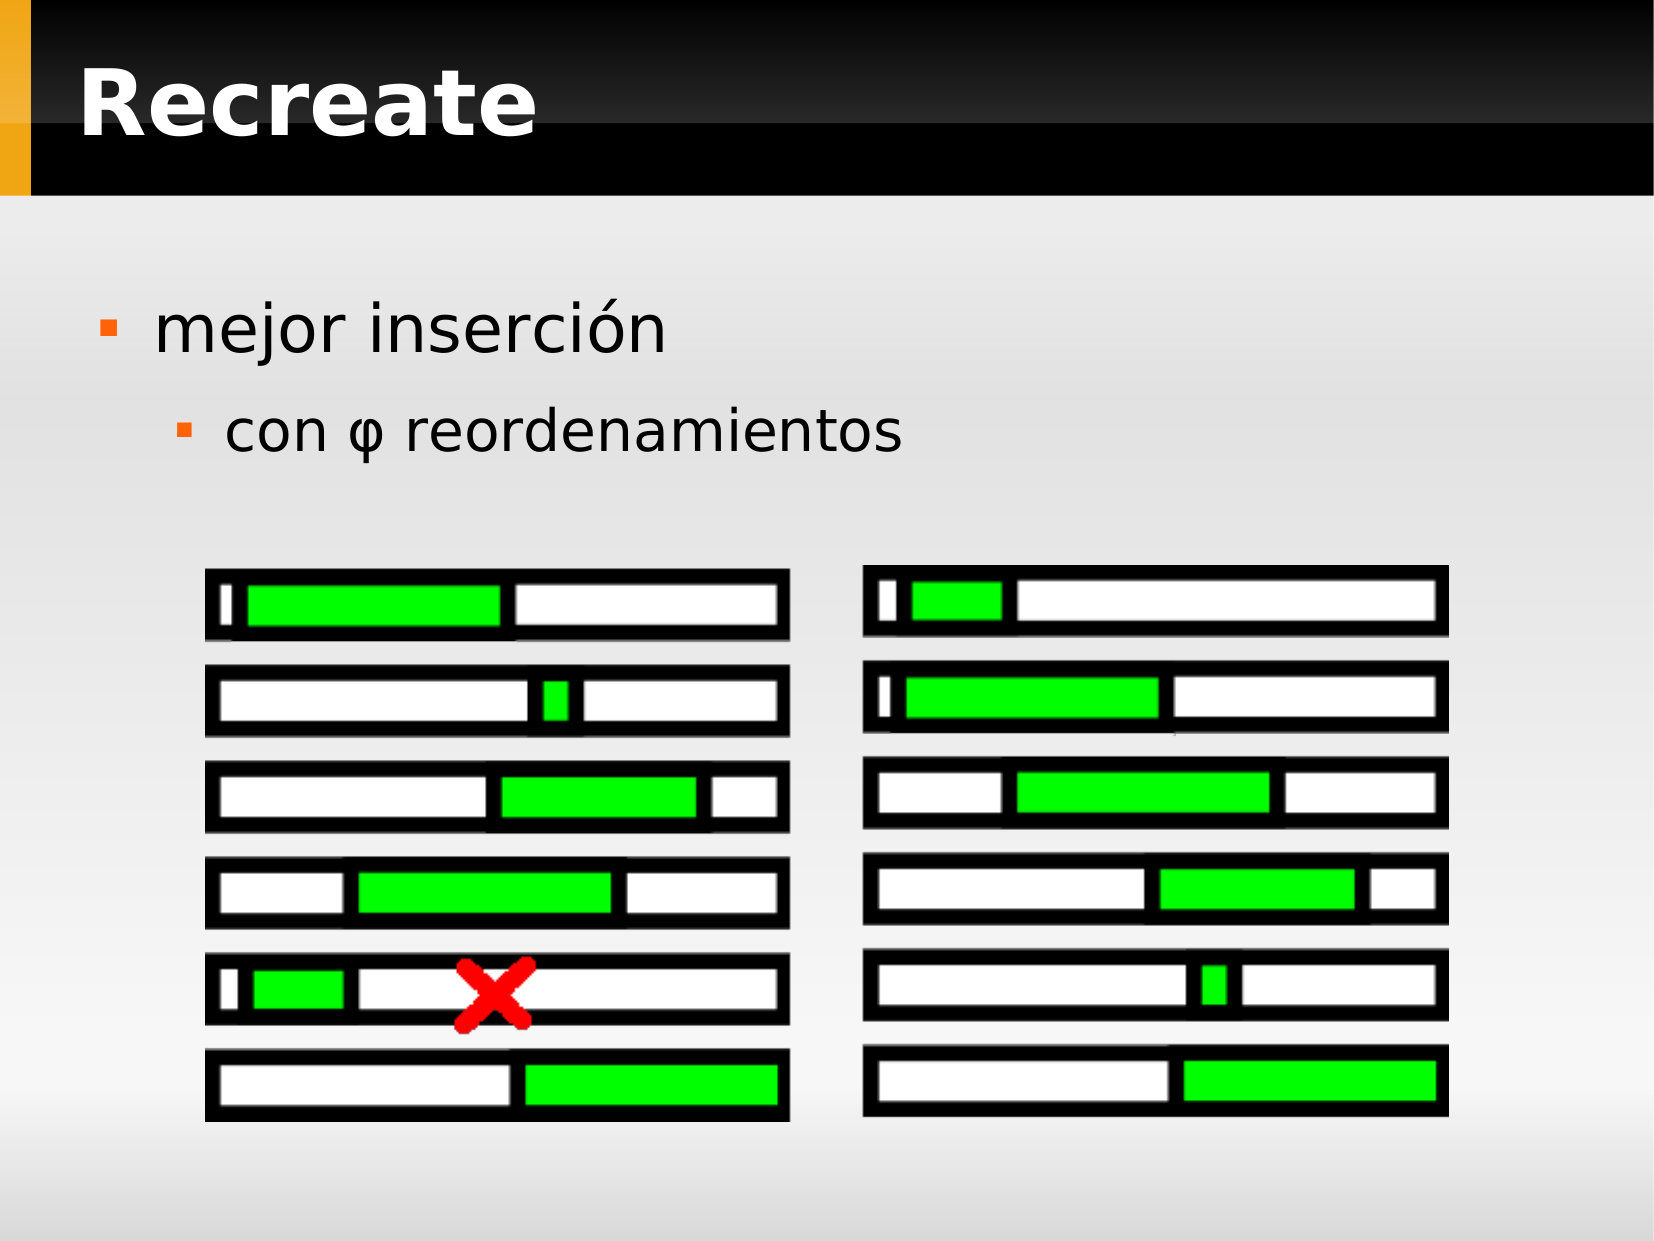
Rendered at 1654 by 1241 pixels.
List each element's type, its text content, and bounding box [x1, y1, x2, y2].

title Recreate [76, 7, 1565, 200]
picture [0, 0, 1654, 1241]
list mejor inserción con φ reordenamientos [82, 290, 1571, 1094]
